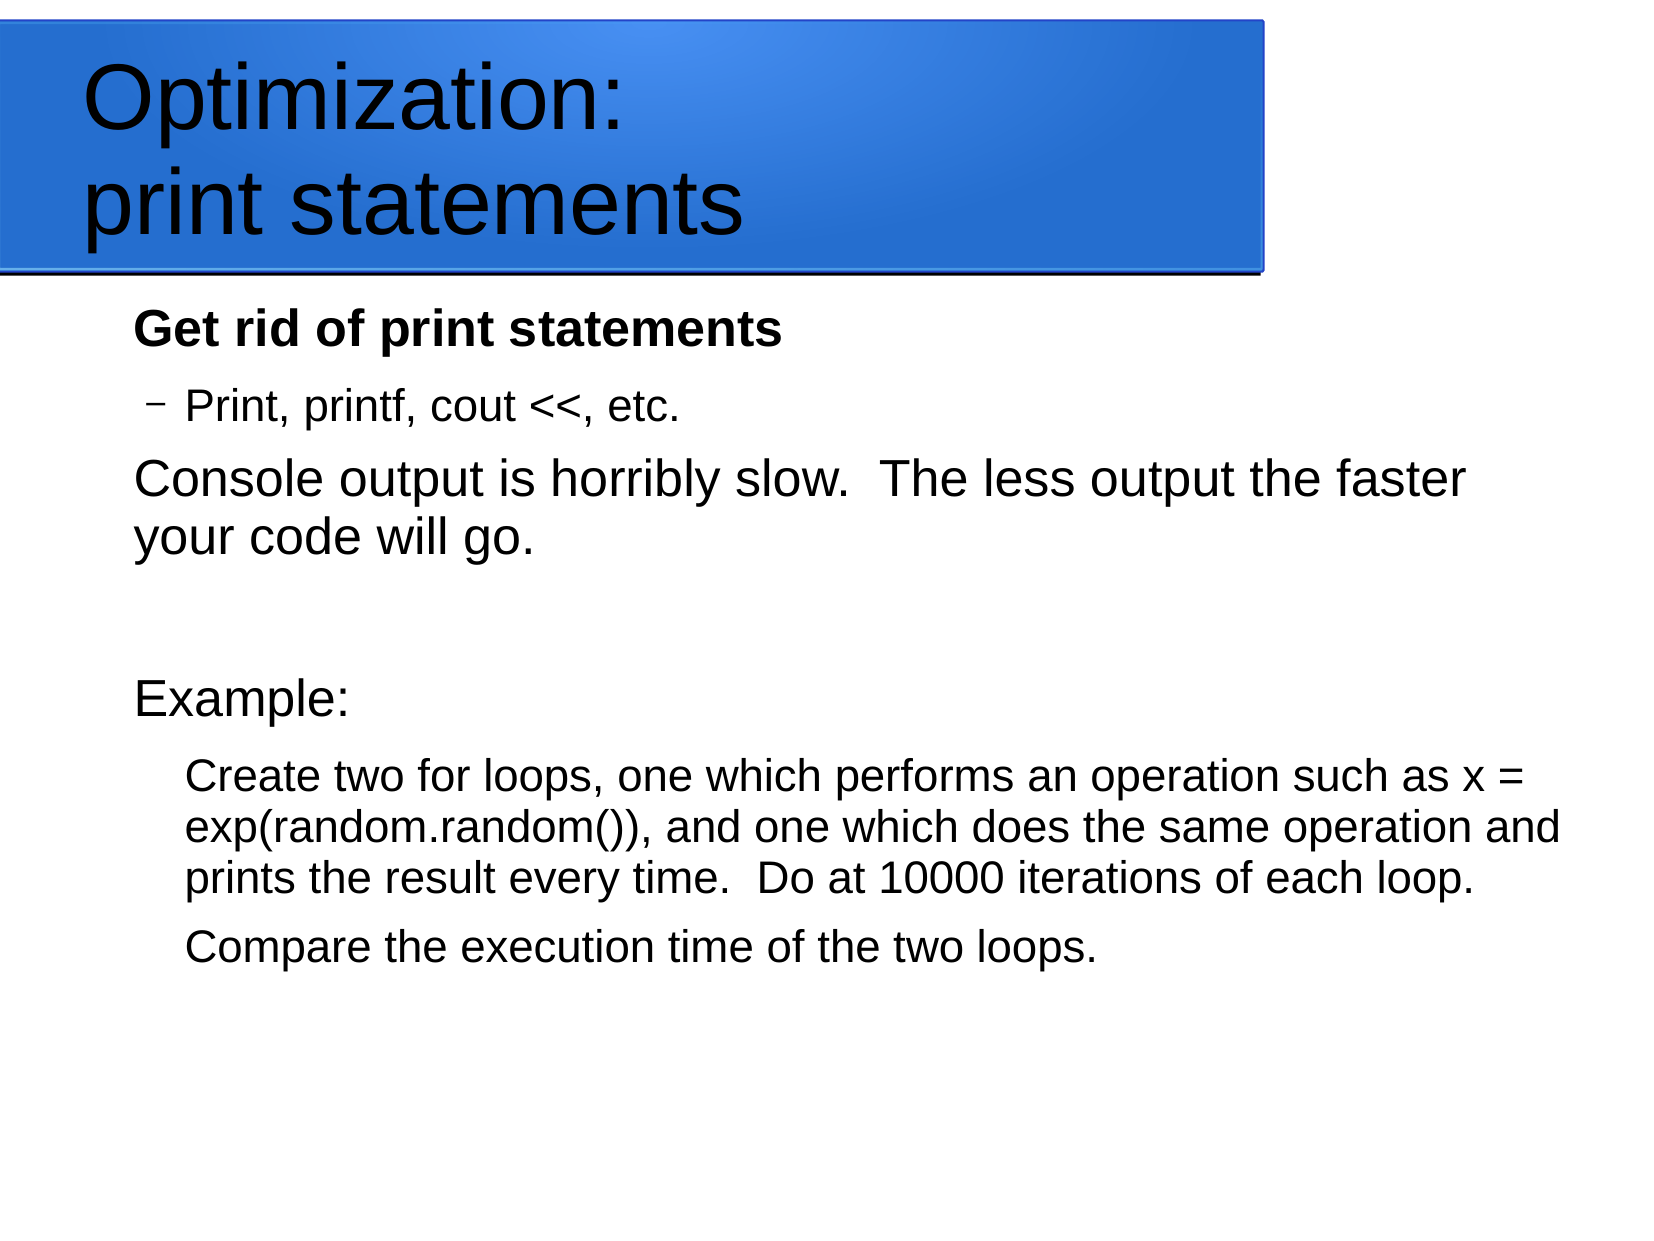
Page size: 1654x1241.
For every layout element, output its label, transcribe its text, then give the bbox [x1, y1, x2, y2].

title Optimization: print statements [82, 45, 1234, 254]
list Get rid of print statements Print, printf, cout <<, etc. Console output is horribly slow. The less output the faster your code will go. Example: Create two for loops, one which performs an operation such as x = exp(random.random()), and one which does the same operation and prints the result every time. Do at 10000 iterations of each loop. Compare the execution time of the two loops. [82, 299, 1571, 1019]
